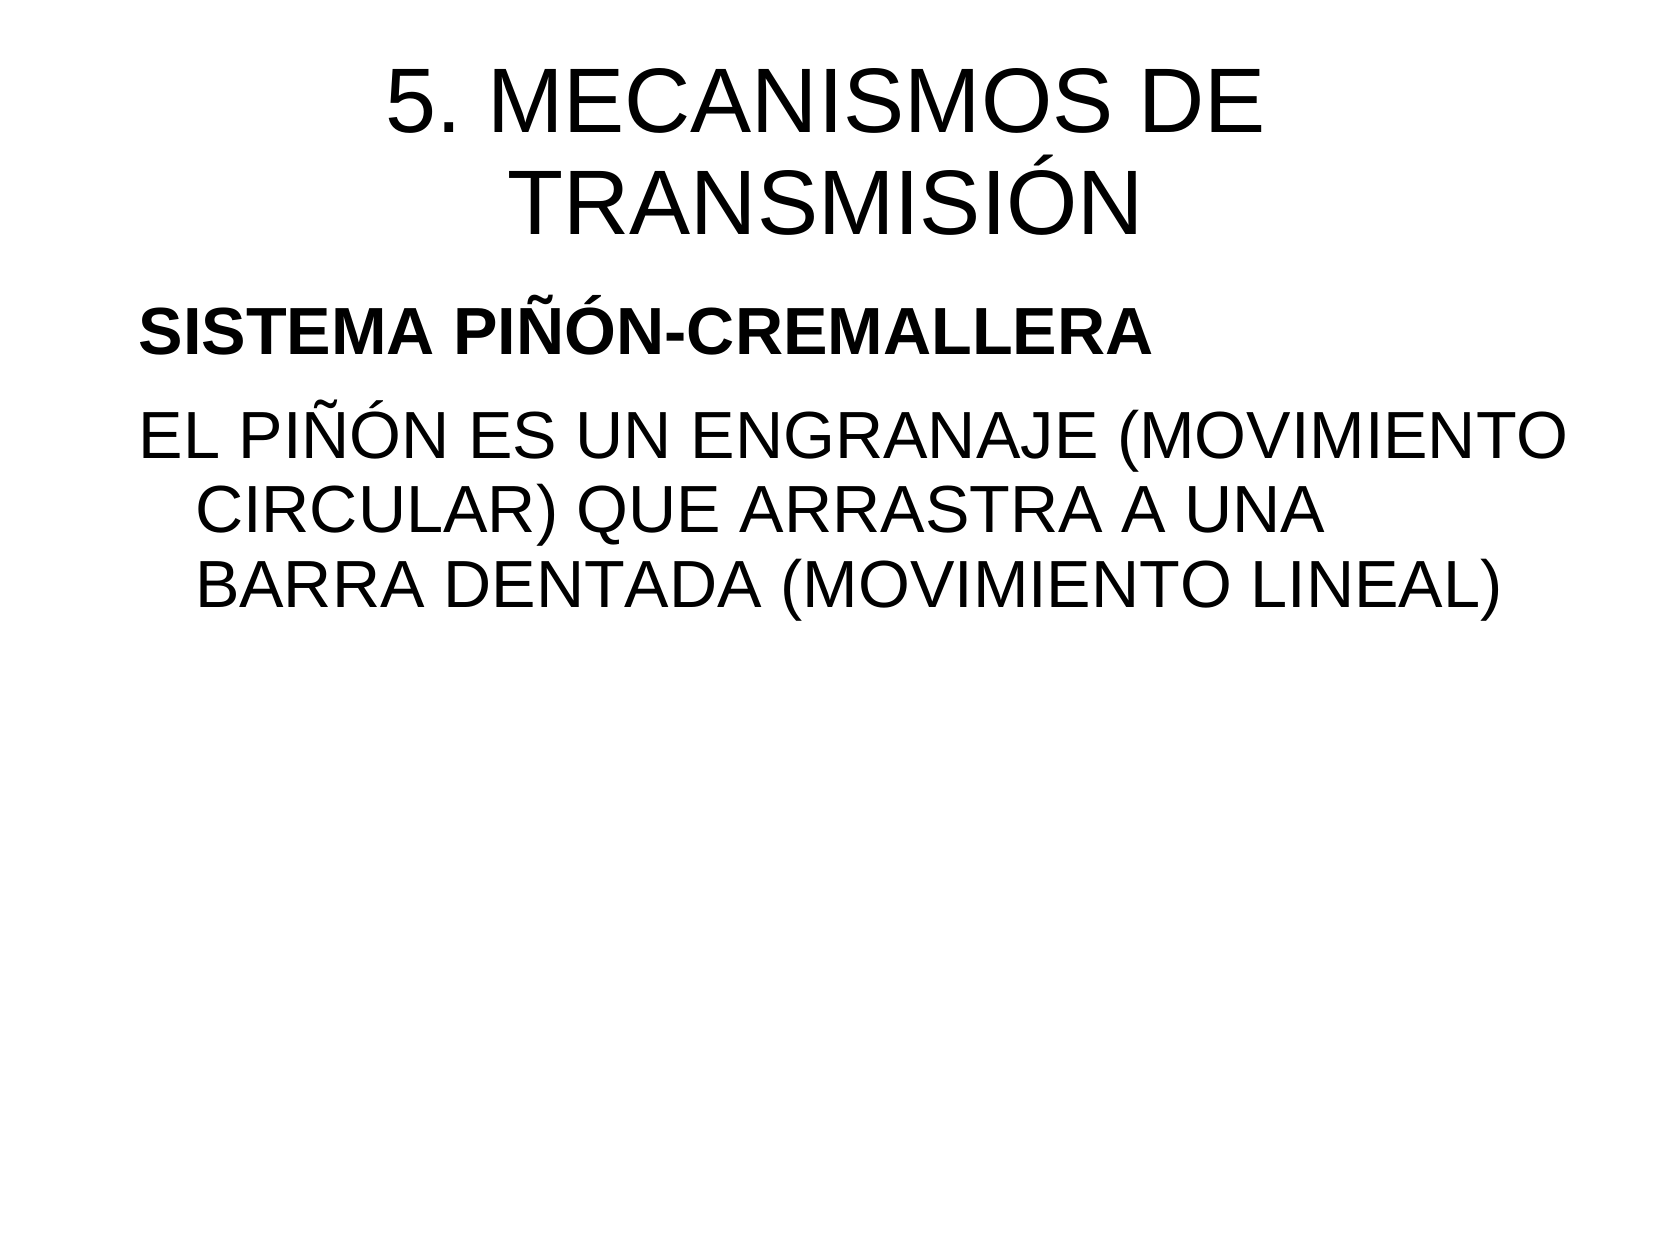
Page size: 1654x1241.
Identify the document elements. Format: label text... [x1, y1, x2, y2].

list SISTEMA PIÑÓN-CREMALLERA EL PIÑÓN ES UN ENGRANAJE (MOVIMIENTO CIRCULAR) QUE ARRASTRA A UNA BARRA DENTADA (MOVIMIENTO LINEAL) [82, 290, 1571, 1109]
title 5. MECANISMOS DE TRANSMISIÓN [82, 50, 1571, 256]
